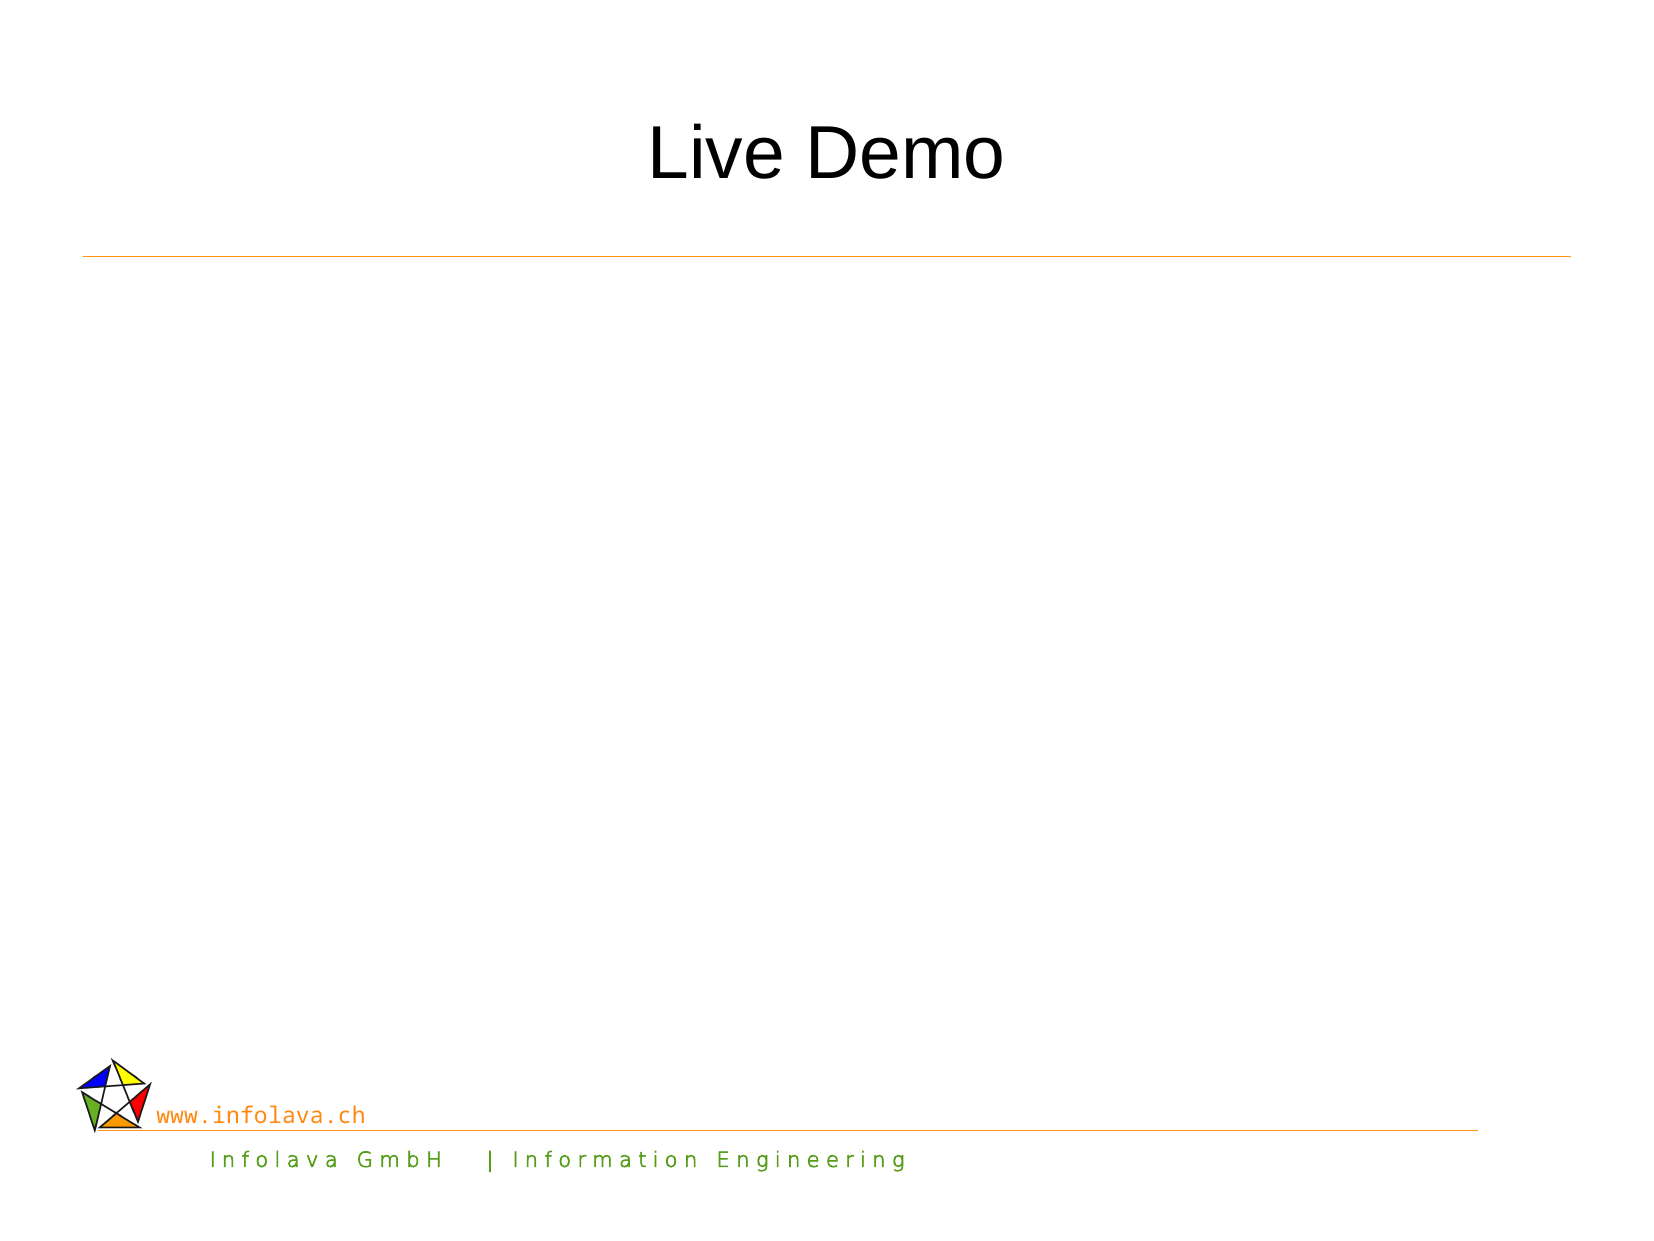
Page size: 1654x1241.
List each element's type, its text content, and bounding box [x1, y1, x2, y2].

title Live Demo [82, 49, 1571, 257]
picture [76, 1058, 152, 1134]
